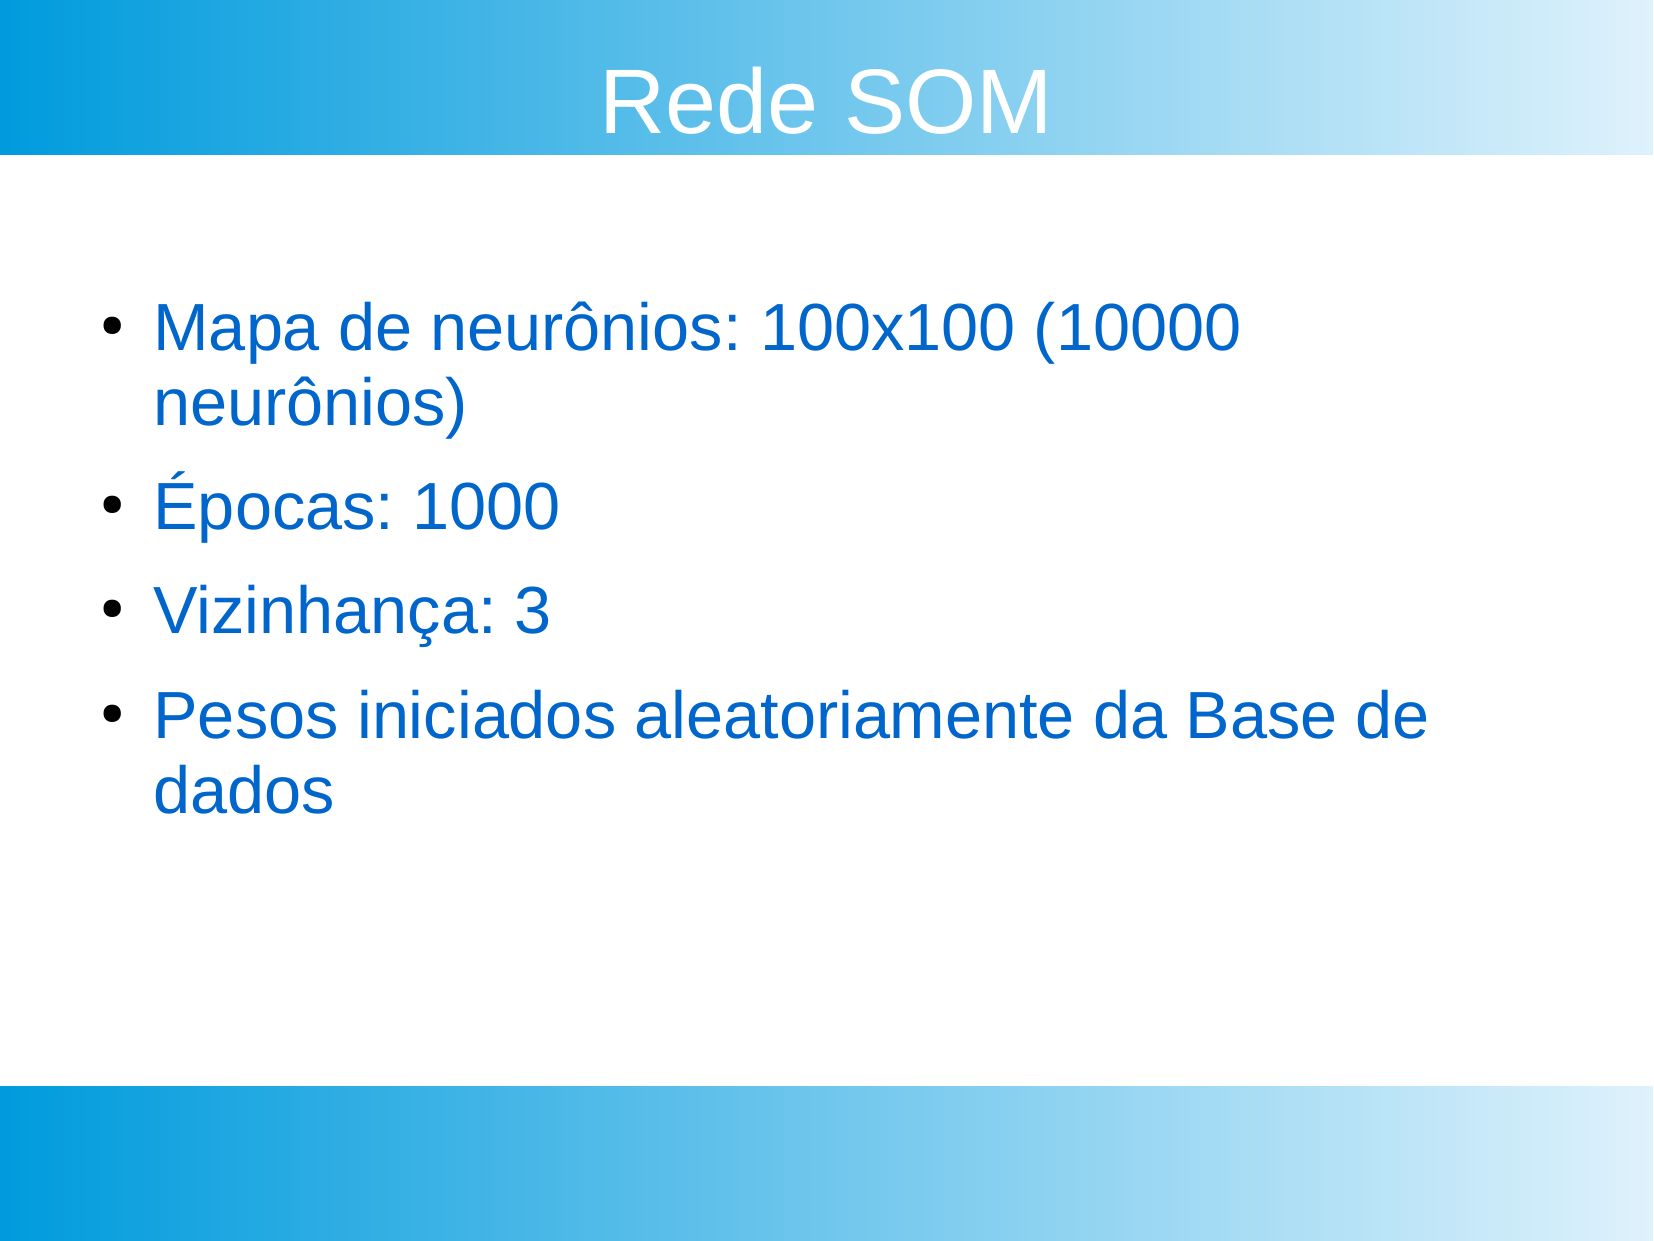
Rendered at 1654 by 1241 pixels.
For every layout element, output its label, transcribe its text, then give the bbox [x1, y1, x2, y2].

title Rede SOM [82, 49, 1571, 155]
list Mapa de neurônios: 100x100 (10000 neurônios) Épocas: 1000 Vizinhança: 3 Pesos iniciados aleatoriamente da Base de dados [82, 290, 1571, 1010]
